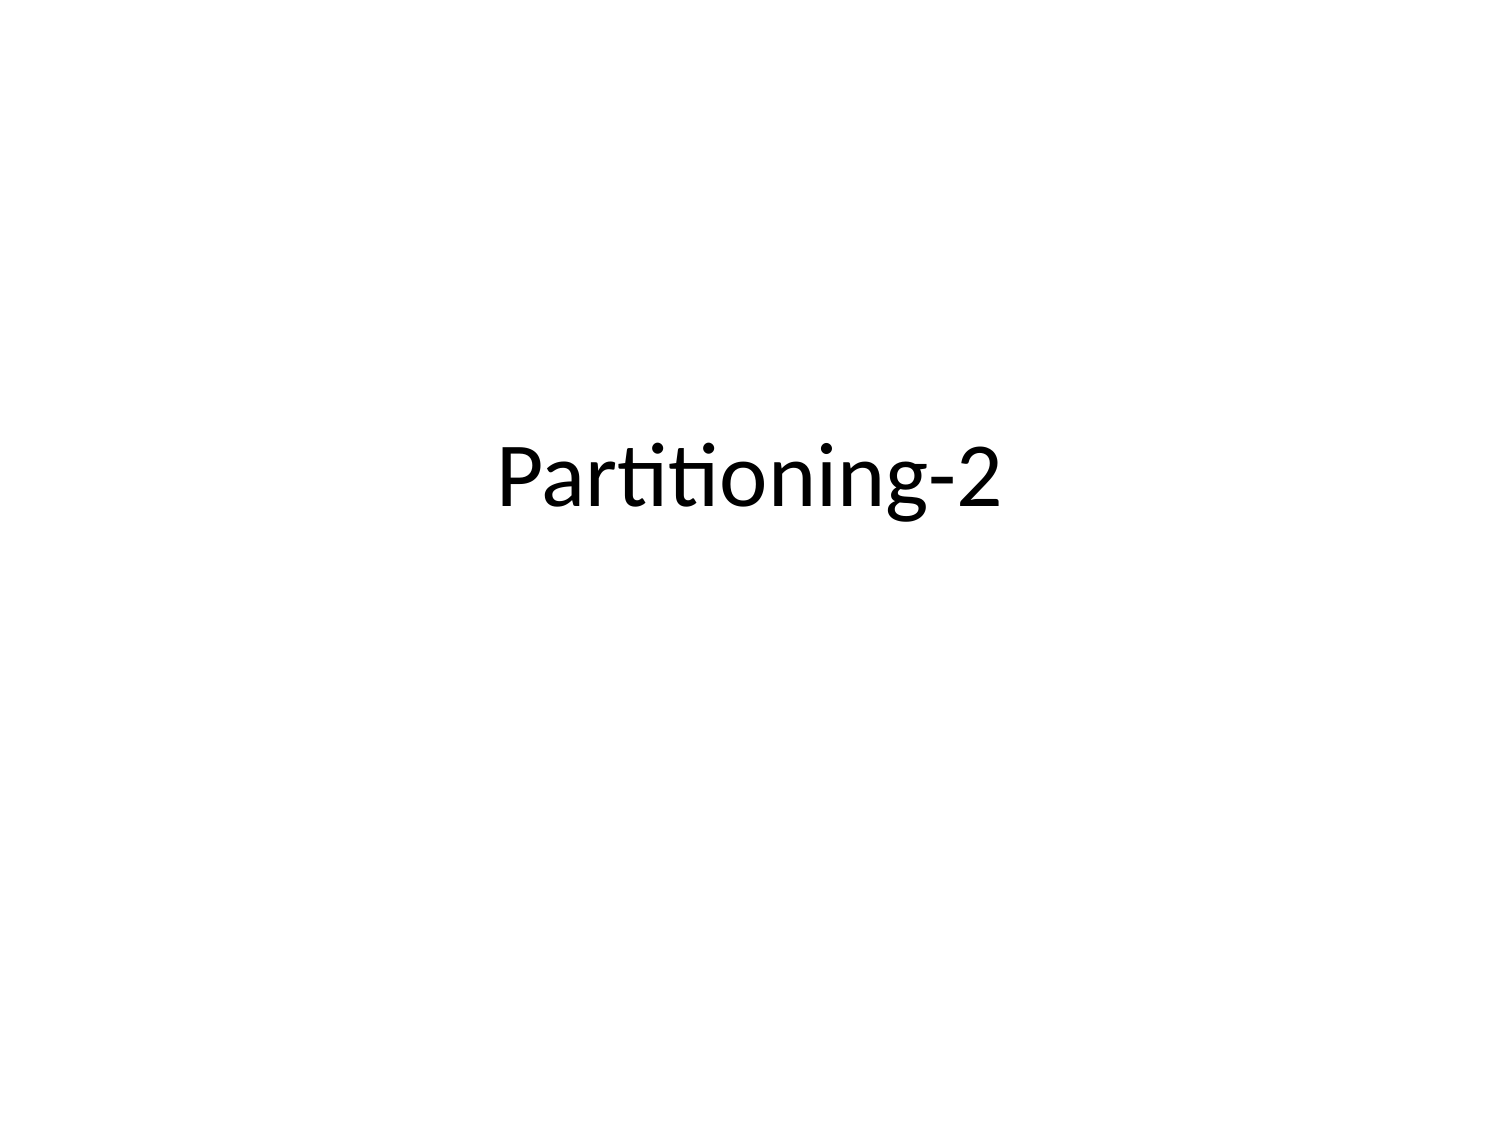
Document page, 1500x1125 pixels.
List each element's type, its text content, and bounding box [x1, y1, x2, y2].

title Partitioning-2 [112, 349, 1388, 591]
